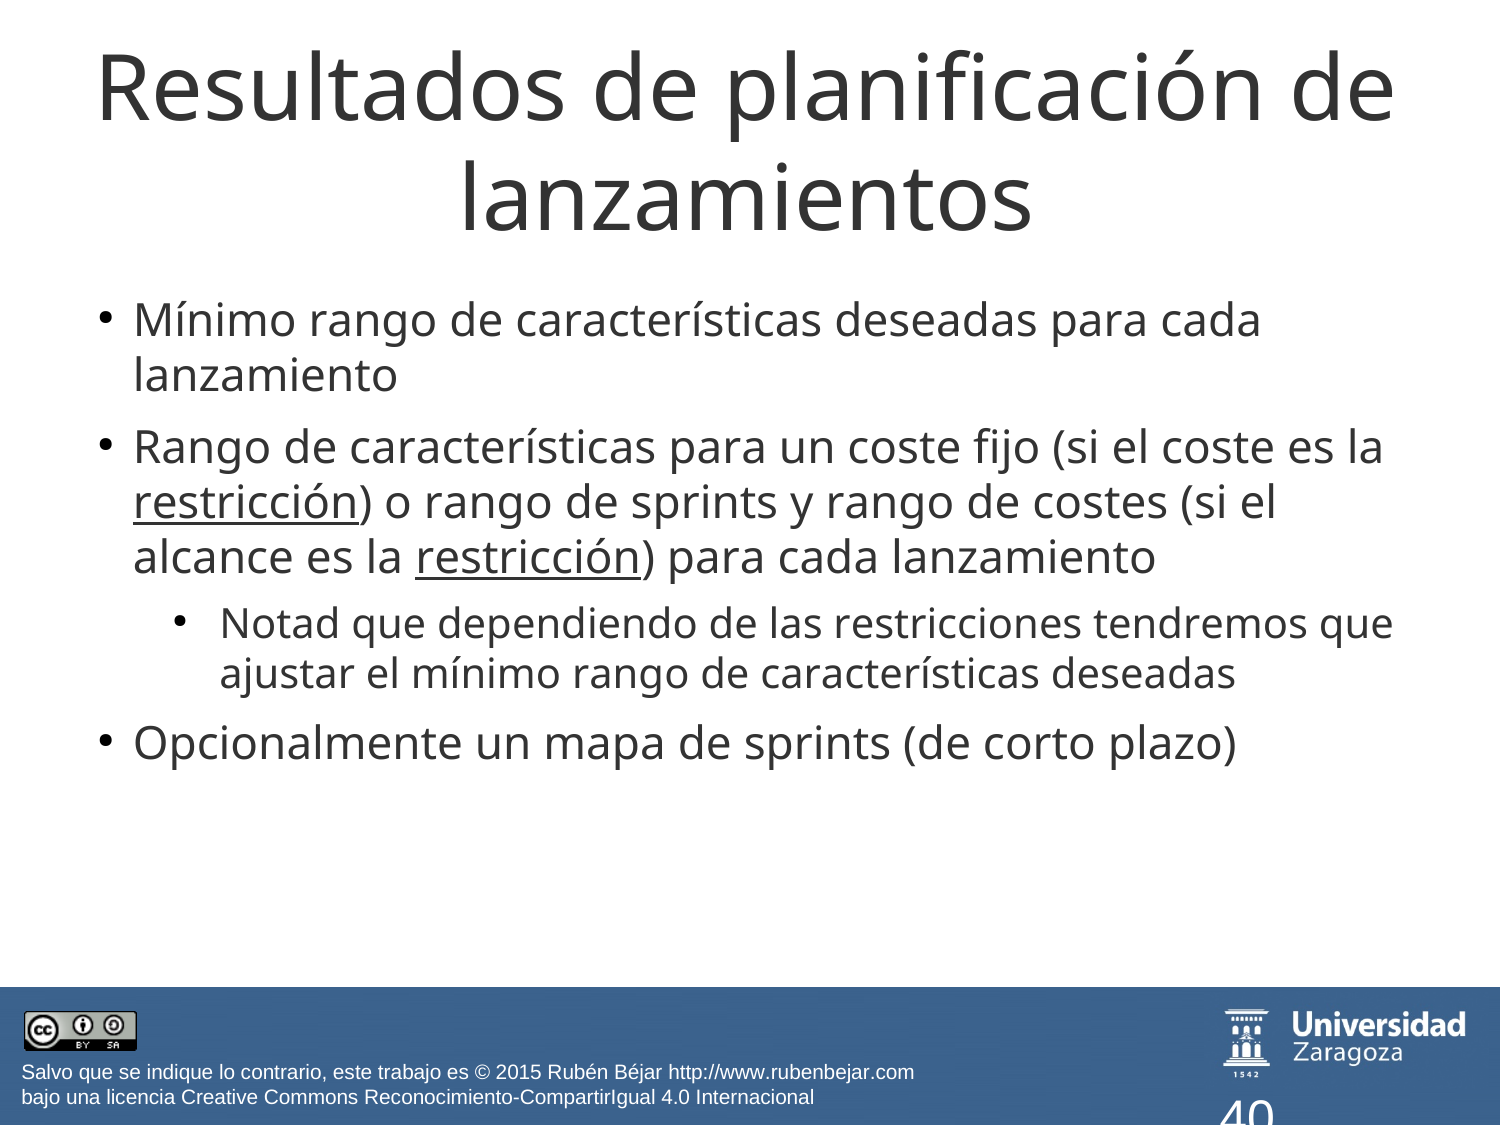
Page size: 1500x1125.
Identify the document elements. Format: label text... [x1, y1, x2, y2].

picture [0, 987, 1500, 1125]
list Mínimo rango de características deseadas para cada lanzamiento Rango de características para un coste fijo (si el coste es la restricción) o rango de sprints y rango de costes (si el alcance es la restricción) para cada lanzamiento Notad que dependiendo de las restricciones tendremos que ajustar el mínimo rango de características deseadas Opcionalmente un mapa de sprints (de corto plazo) [82, 283, 1418, 957]
title Resultados de planificación de lanzamientos [74, 21, 1420, 257]
picture [1224, 1107, 1236, 1124]
picture [1253, 1104, 1268, 1125]
